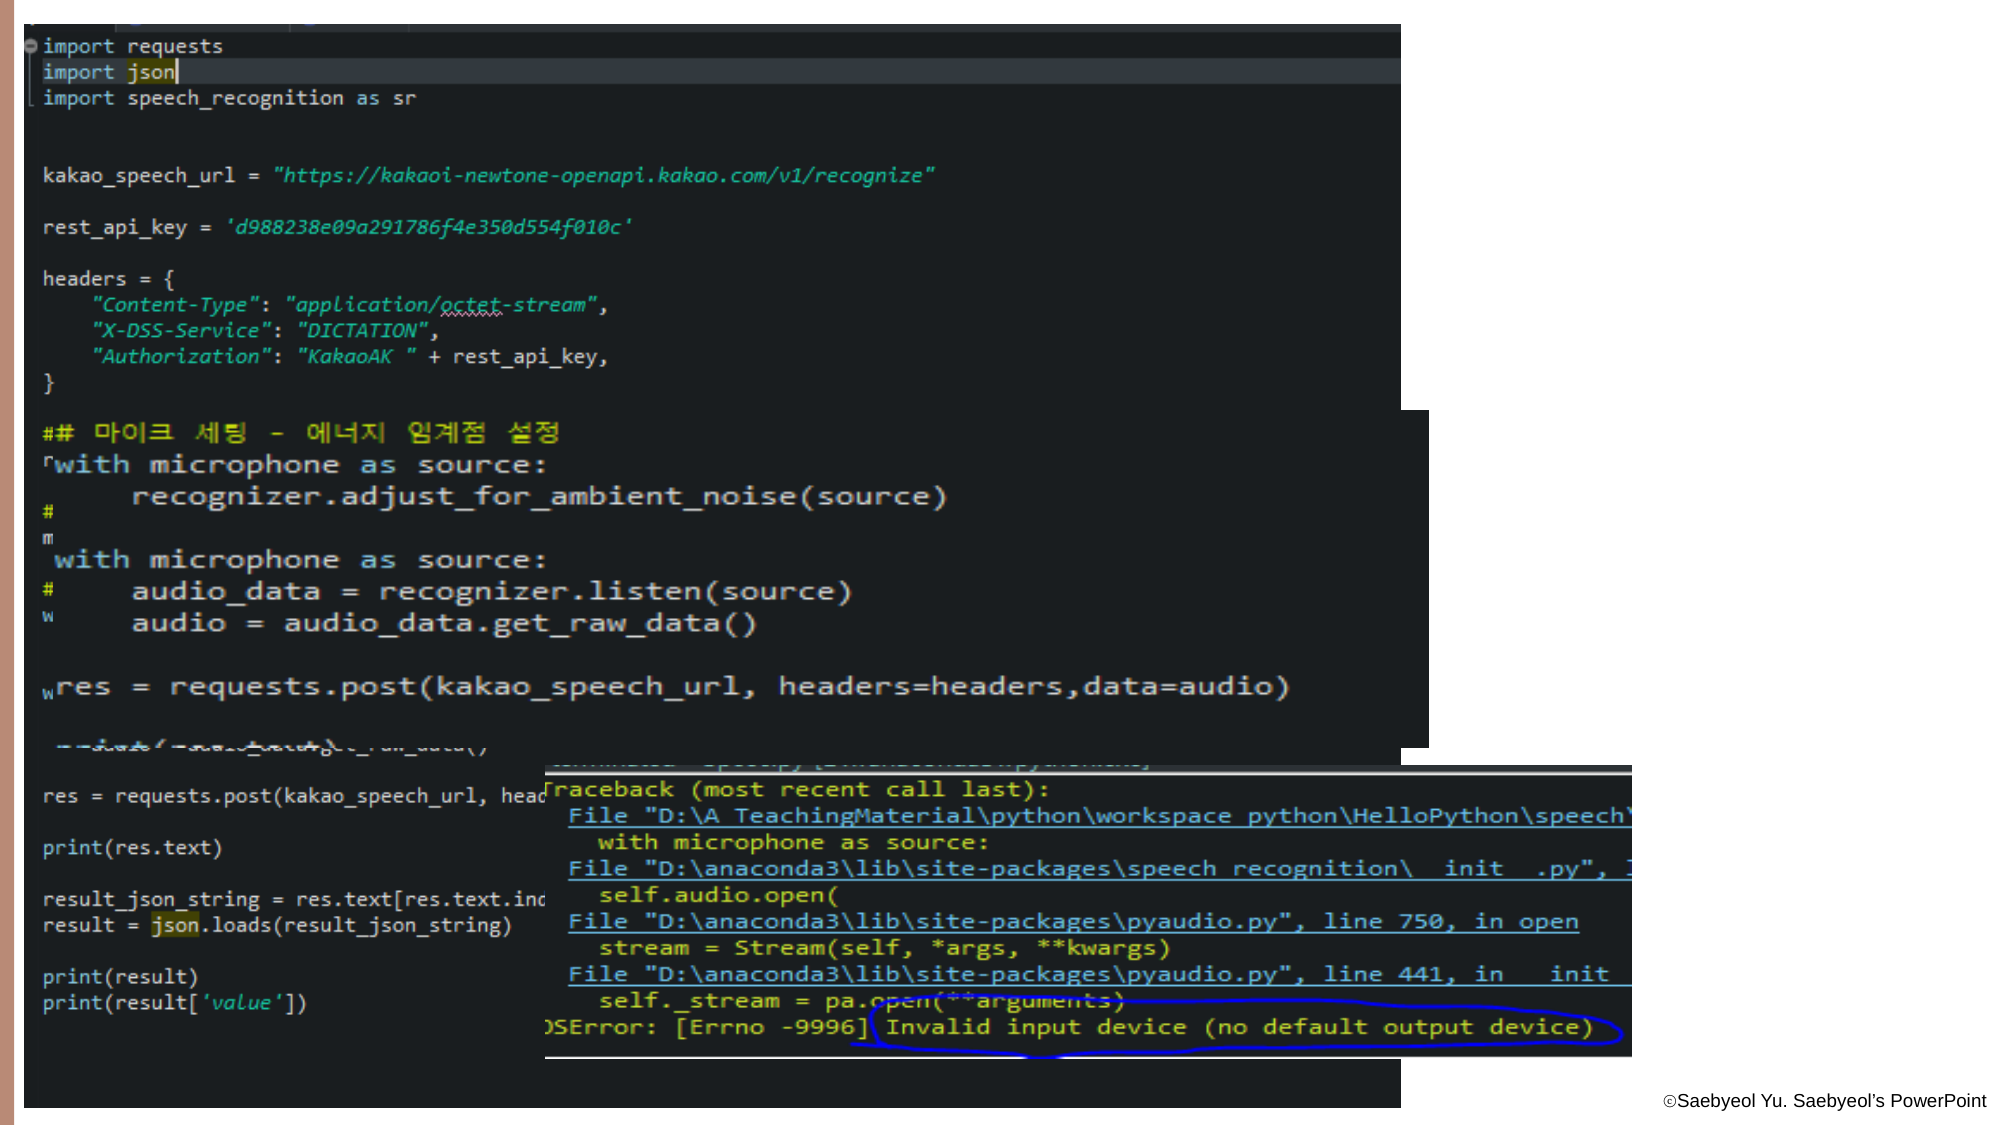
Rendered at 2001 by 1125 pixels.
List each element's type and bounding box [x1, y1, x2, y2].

text_box [0, 0, 15, 1125]
picture [24, 24, 1632, 1108]
